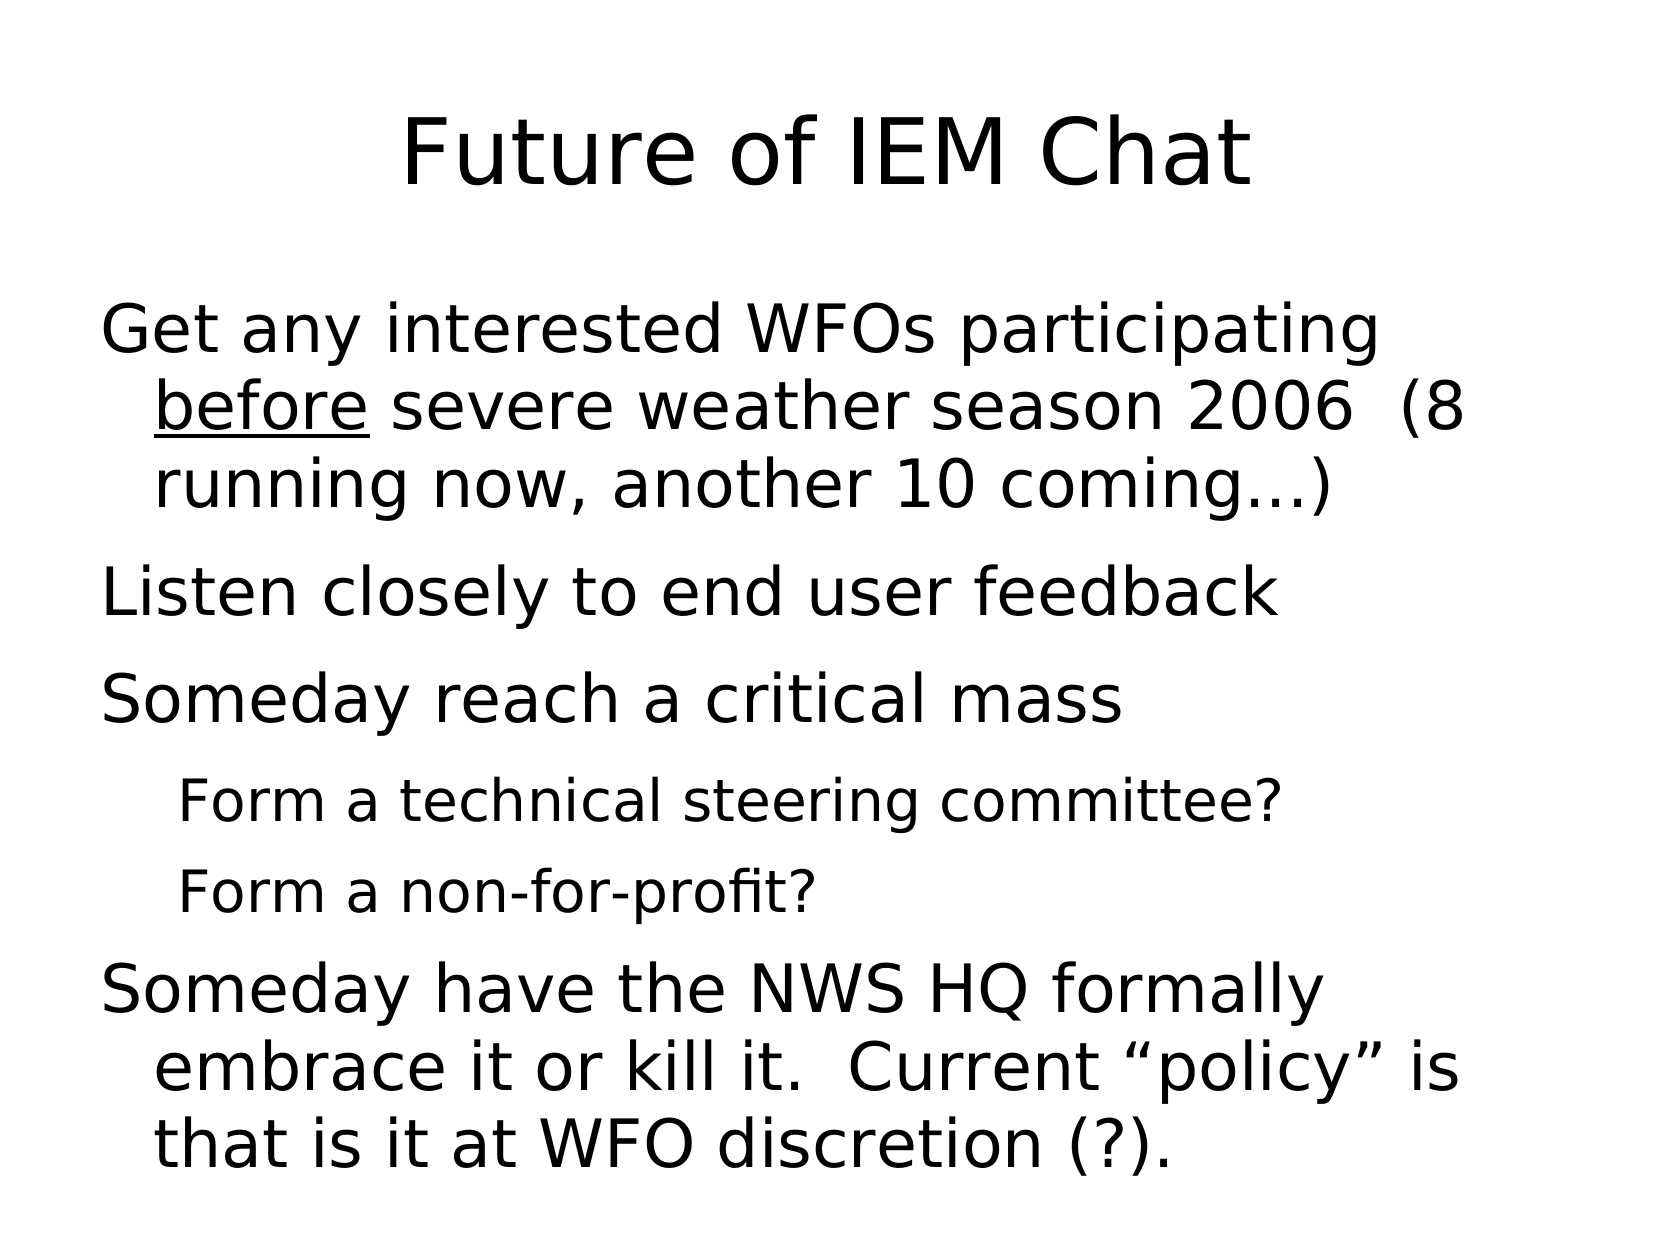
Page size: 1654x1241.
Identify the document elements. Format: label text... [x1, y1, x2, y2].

list Get any interested WFOs participating before severe weather season 2006 (8 running now, another 10 coming...) Listen closely to end user feedback Someday reach a critical mass Form a technical steering committee? Form a non-for-profit? Someday have the NWS HQ formally embrace it or kill it. Current “policy” is that is it at WFO discretion (?). [82, 290, 1571, 1184]
title Future of IEM Chat [82, 49, 1571, 257]
